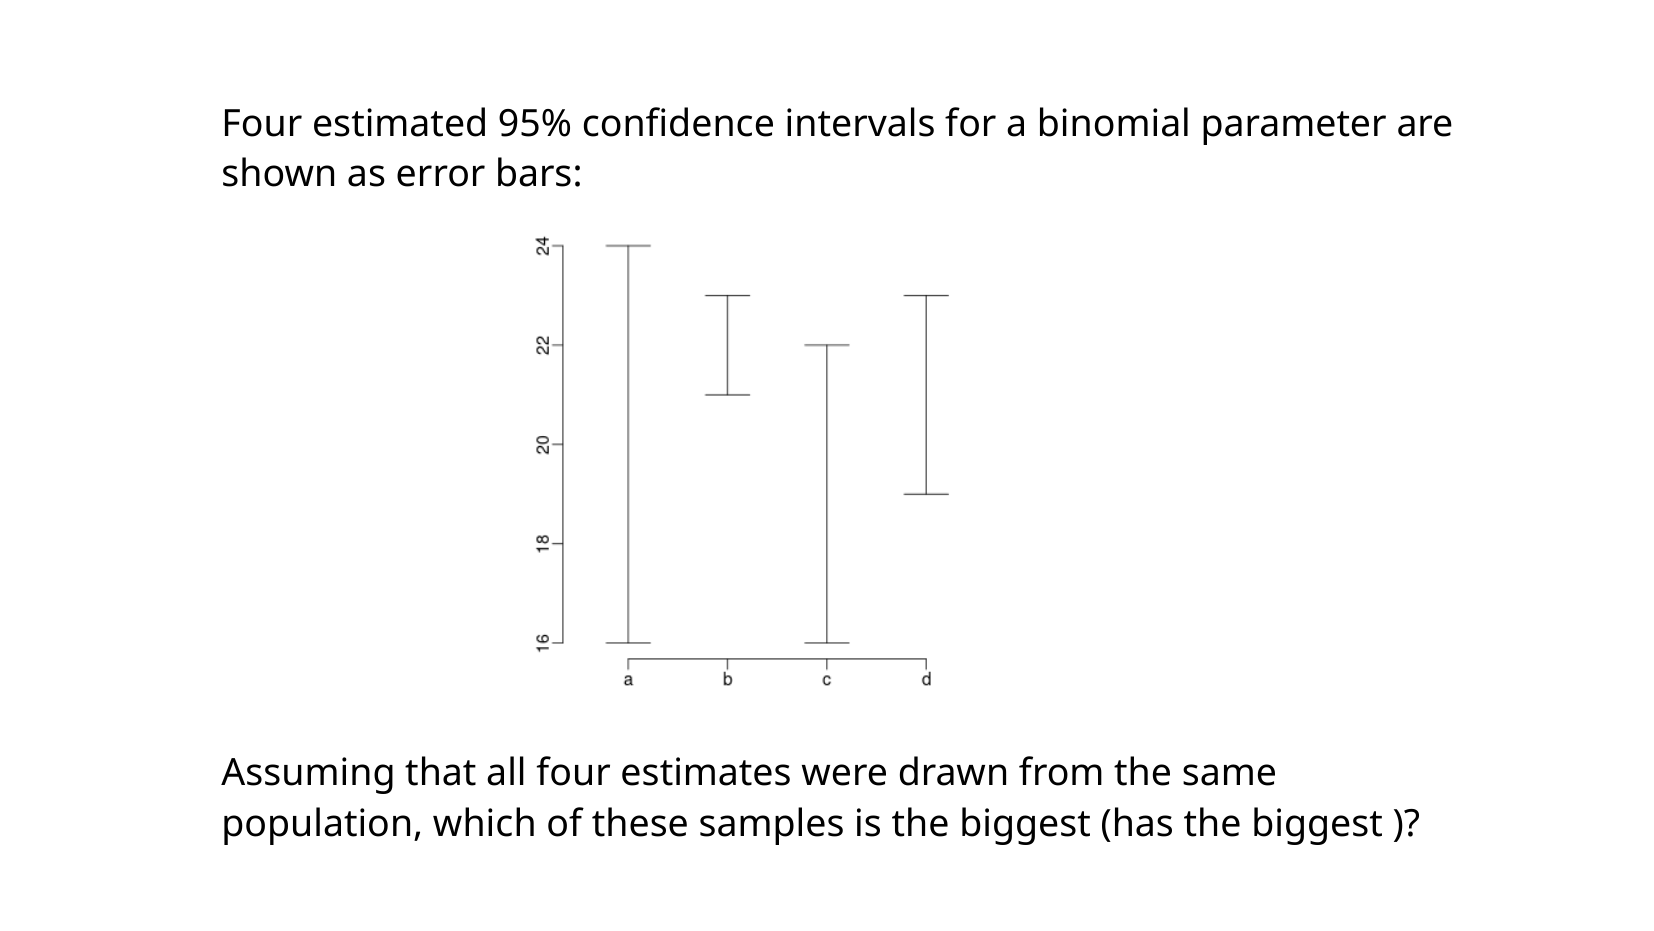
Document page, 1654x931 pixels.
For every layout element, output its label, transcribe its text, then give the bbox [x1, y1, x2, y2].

text_box Four estimated 95% confidence intervals for a binomial parameter are shown as error bars: [206, 88, 1477, 502]
text_box Assuming that all four estimates were drawn from the same population, which of these samples is the biggest (has the biggest )? [206, 738, 1477, 886]
picture [501, 502, 992, 721]
